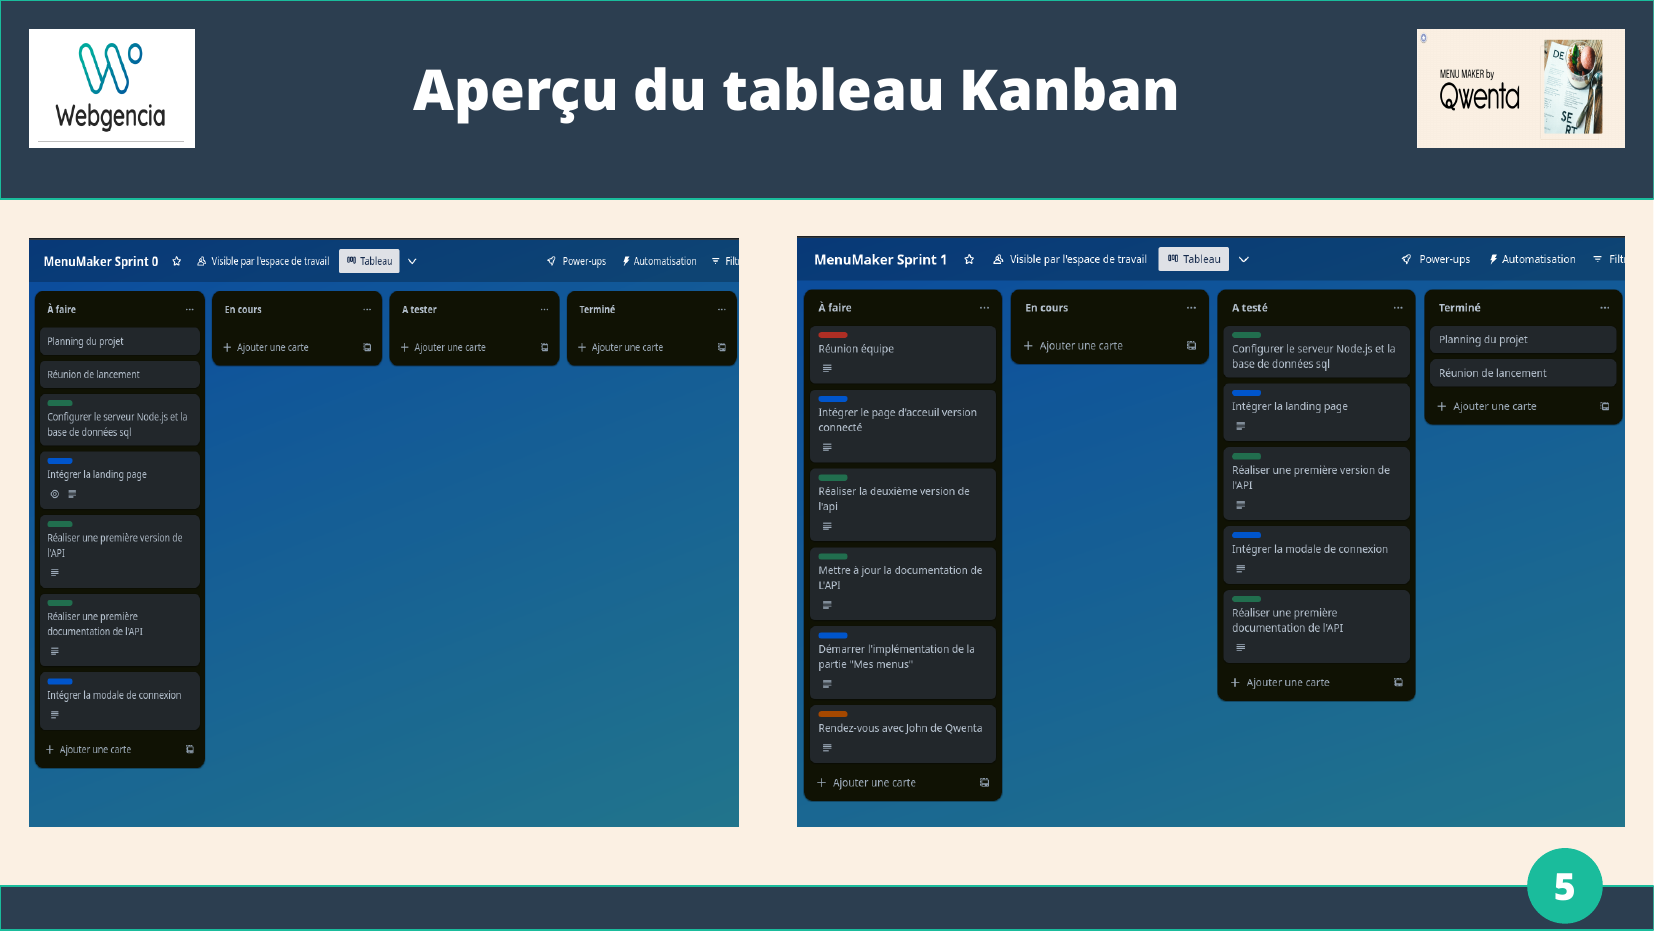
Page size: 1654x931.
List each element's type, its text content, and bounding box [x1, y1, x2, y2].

title Aperçu du tableau Kanban [195, 29, 1417, 148]
picture [1417, 29, 1625, 148]
picture [29, 29, 195, 148]
picture [29, 238, 739, 827]
picture [797, 236, 1625, 827]
